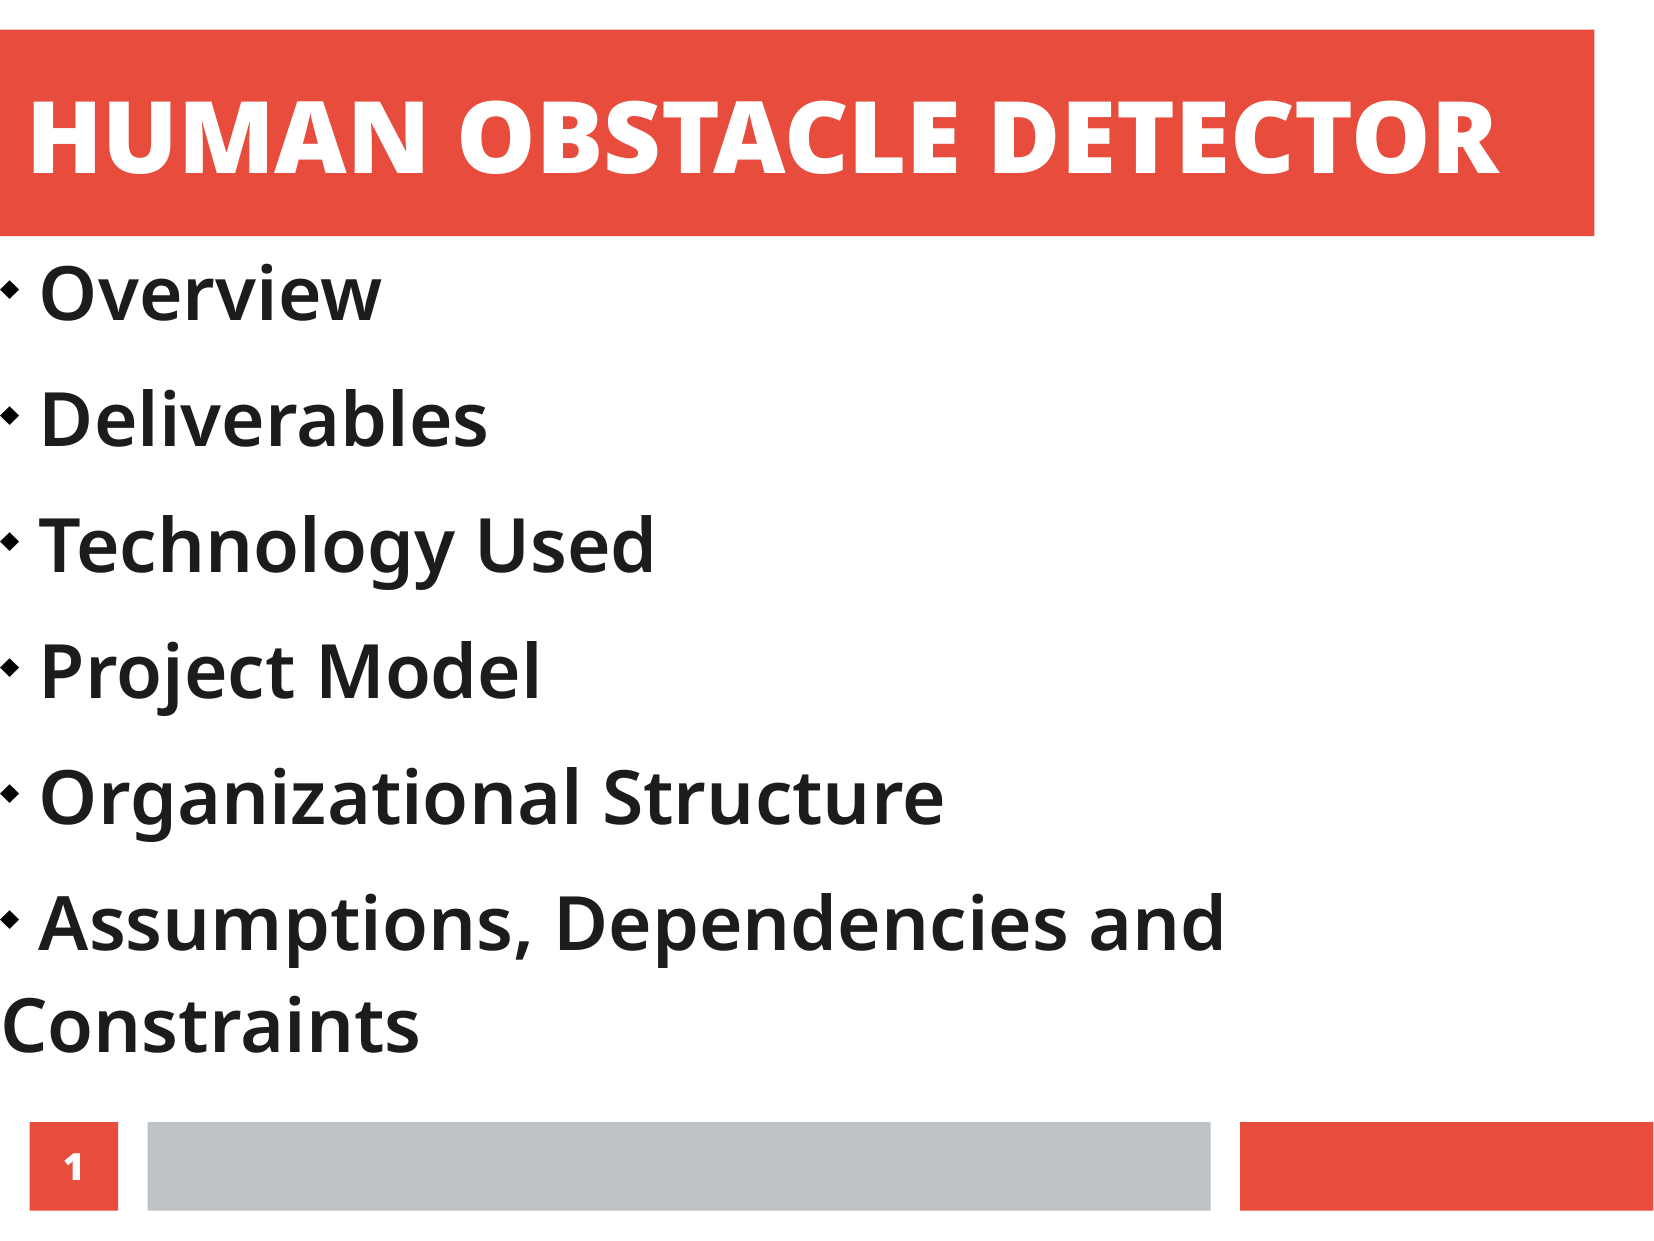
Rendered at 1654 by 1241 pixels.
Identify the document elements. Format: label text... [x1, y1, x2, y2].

title HUMAN OBSTACLE DETECTOR [0, 30, 1654, 241]
list Overview Deliverables Technology Used Project Model Organizational Structure Assumptions, Dependencies and Constraints [0, 240, 1651, 1126]
